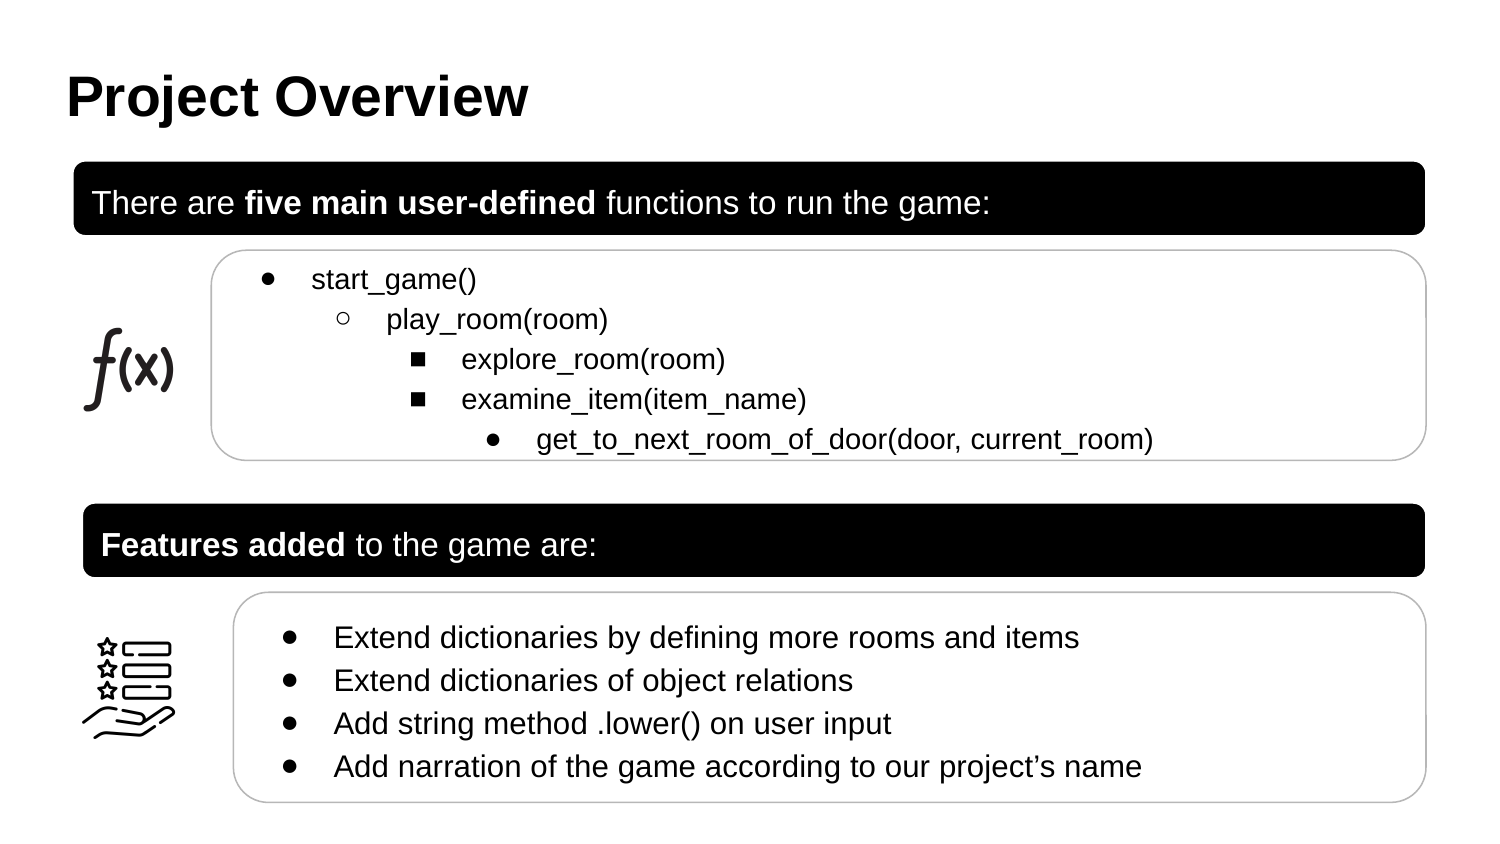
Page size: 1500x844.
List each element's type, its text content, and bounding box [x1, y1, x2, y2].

text_box Features added to the game are: [82, 502, 1426, 578]
picture [77, 637, 180, 740]
text_box start_game() play_room(room) explore_room(room) examine_item(item_name) get_to_next_room_of_door(door, current_room) [211, 250, 1427, 461]
text_box There are five main user-defined functions to run the game: [72, 160, 1427, 236]
picture [77, 318, 180, 421]
title Project Overview [51, 50, 1449, 145]
text_box Extend dictionaries by defining more rooms and items Extend dictionaries of object relations Add string method .lower() on user input Add narration of the game according to our project’s name [233, 592, 1427, 803]
